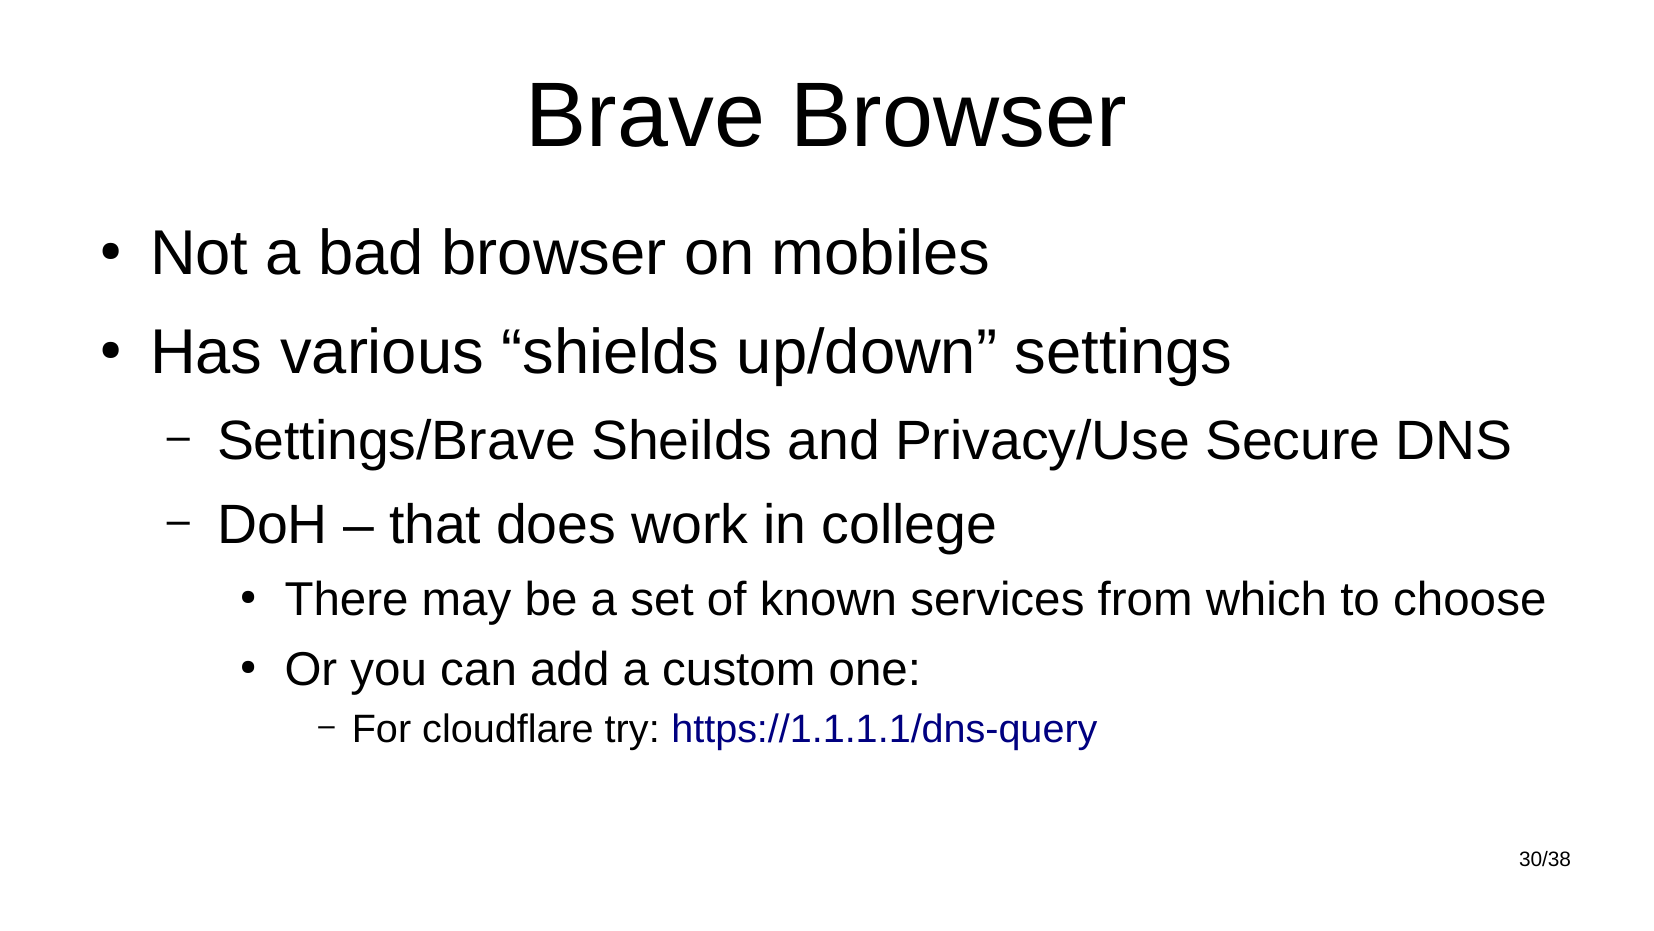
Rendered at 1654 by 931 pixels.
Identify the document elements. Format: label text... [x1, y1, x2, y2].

title Brave Browser [82, 37, 1571, 193]
list Not a bad browser on mobiles Has various “shields up/down” settings Settings/Brave Sheilds and Privacy/Use Secure DNS DoH – that does work in college There may be a set of known services from which to choose Or you can add a custom one: For cloudflare try: https://1.1.1.1/dns-query [82, 217, 1571, 758]
